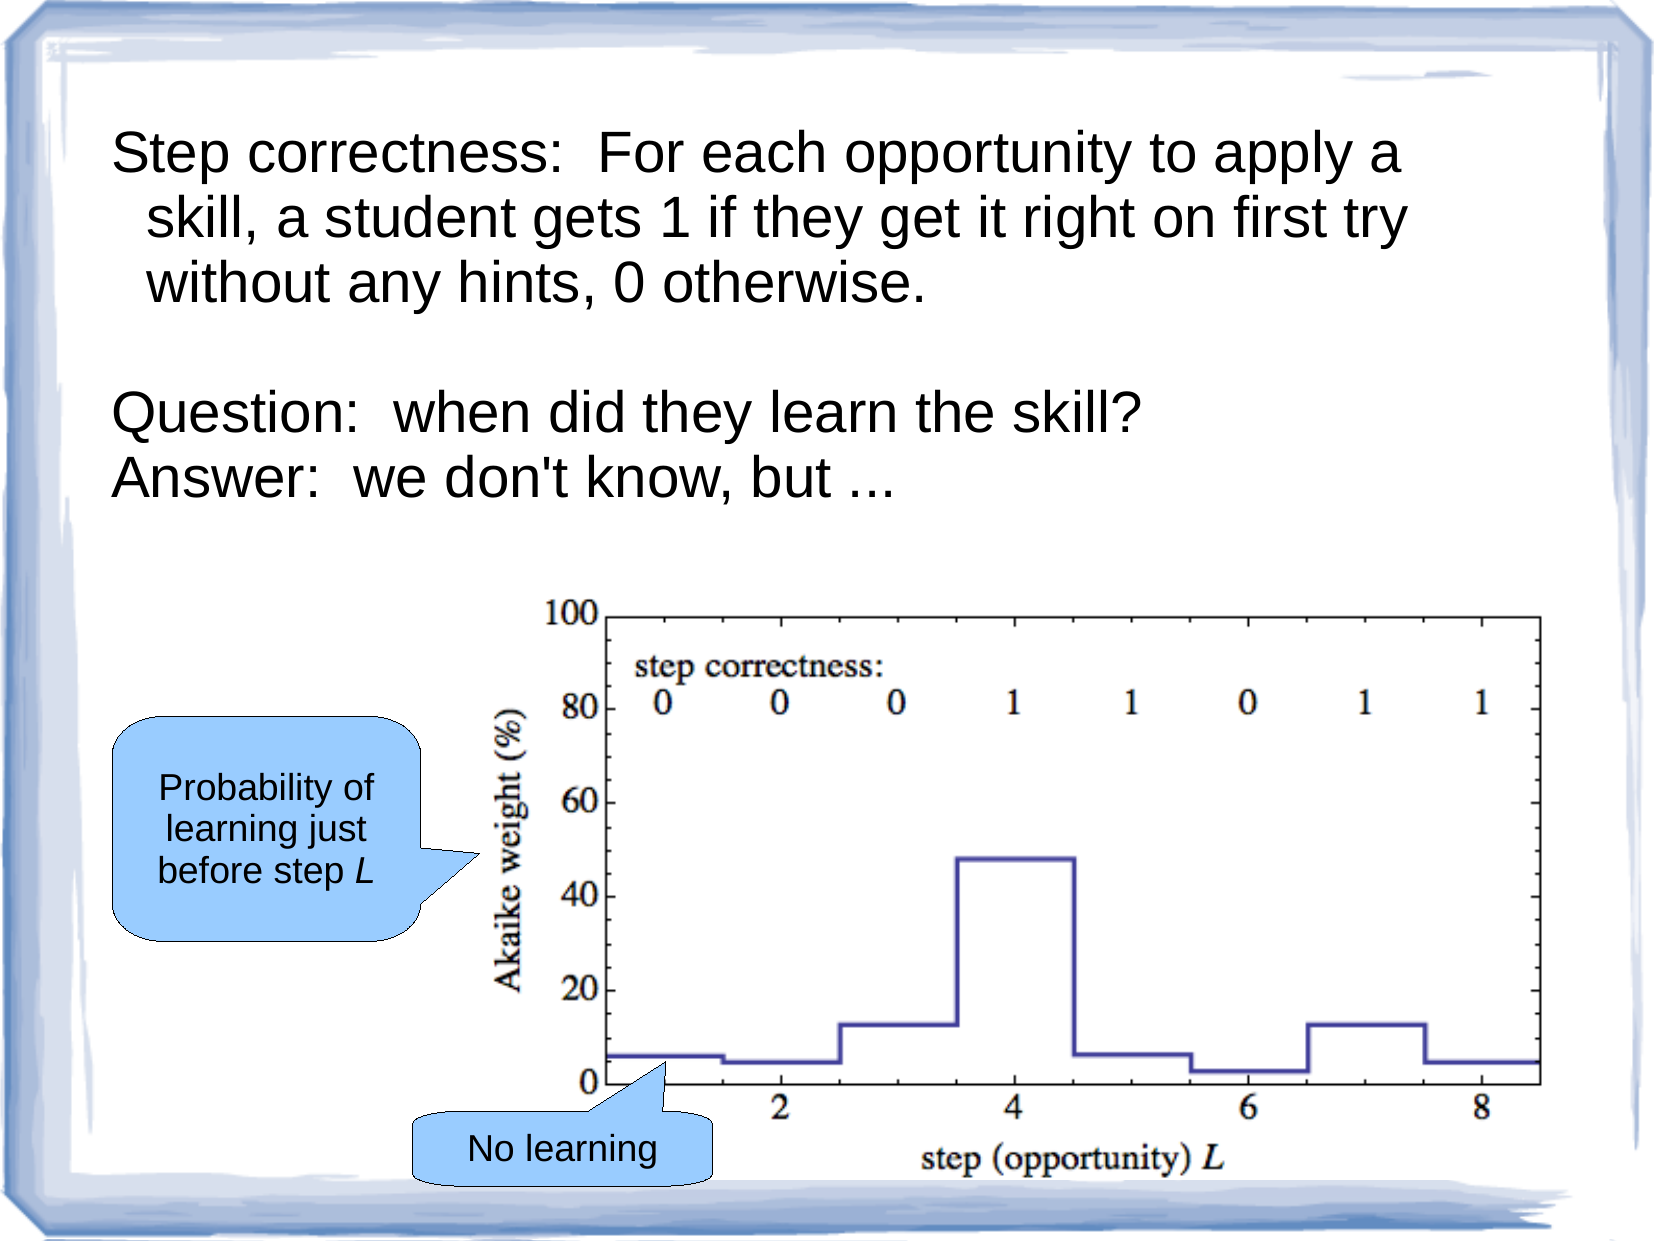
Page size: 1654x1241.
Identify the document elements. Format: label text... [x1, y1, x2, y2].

text_box Step correctness: For each opportunity to apply a skill, a student gets 1 if they get it right on first try without any hints, 0 otherwise. Question: when did they learn the skill? Answer: we don't know, but ... [96, 112, 1501, 563]
text_box No learning [412, 1061, 713, 1187]
picture [0, 0, 1654, 1241]
text_box Probability of learning just before step L [112, 716, 480, 942]
